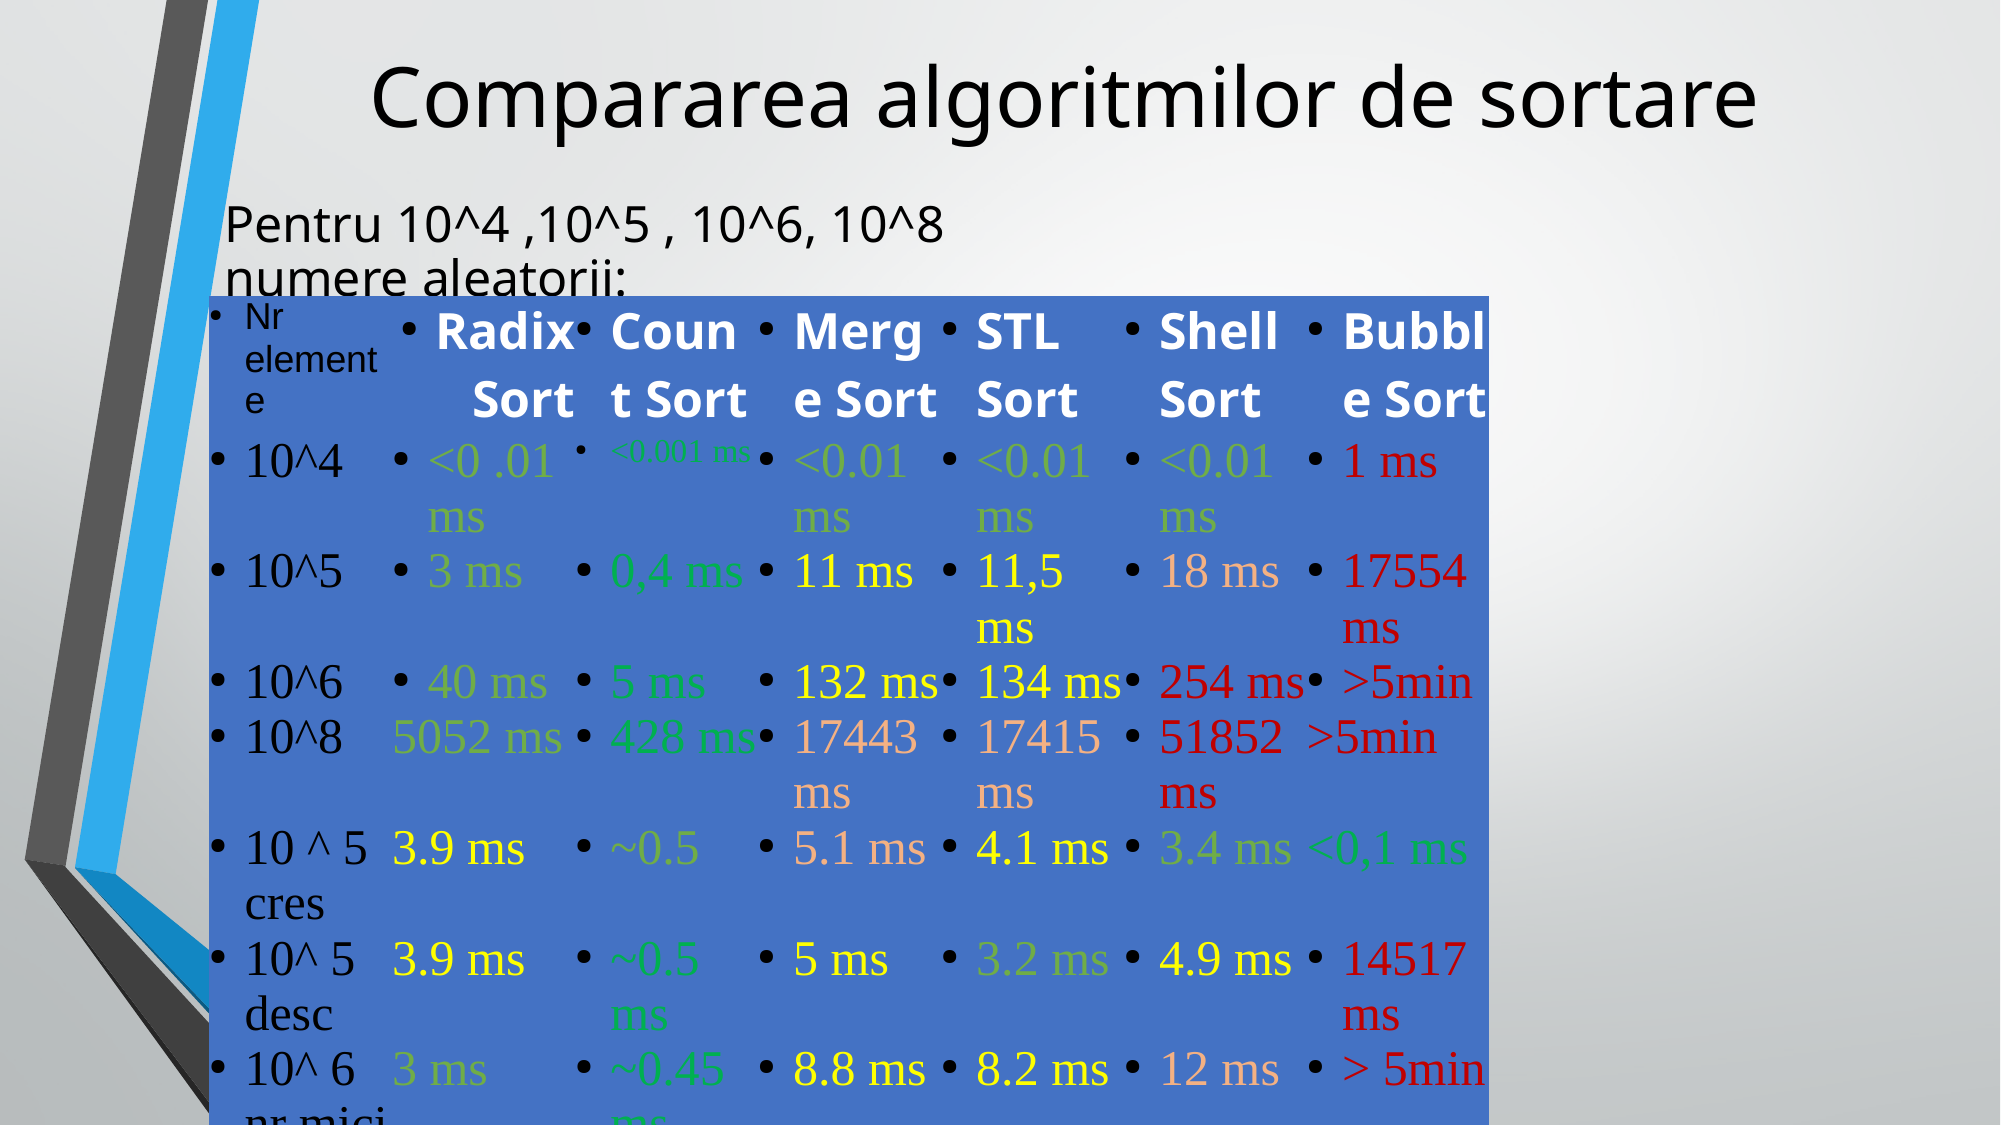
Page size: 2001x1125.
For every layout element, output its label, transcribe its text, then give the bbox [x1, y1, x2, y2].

table_cell 1 ms [1307, 433, 1489, 543]
table_cell <0.01 ms [1124, 433, 1307, 543]
table_cell 0,4 ms [575, 543, 758, 654]
table_cell 3.4 ms [1124, 820, 1307, 930]
table_header Nr elemente [209, 296, 392, 433]
table_cell 5 ms [575, 654, 758, 709]
table_cell <0.001 ms [575, 433, 758, 543]
list Pentru 10^4 ,10^5 , 10^6, 10^8 numere aleatorii: [209, 192, 1016, 296]
table_cell 428 ms [575, 709, 758, 820]
table_cell 5052 ms [392, 709, 575, 820]
table_cell 17415 ms [941, 709, 1124, 820]
table_header STL Sort [941, 296, 1124, 433]
table_cell 4.1 ms [941, 820, 1124, 930]
table_cell >5min [1307, 654, 1489, 709]
table_cell 10^6 [209, 654, 392, 709]
table_cell ~0.45 ms [575, 1041, 758, 1125]
table_cell 5 ms [758, 930, 941, 1041]
table_header Count Sort [575, 296, 758, 433]
table_cell 3 ms [392, 543, 575, 654]
table_cell 10^ 5 desc [209, 930, 392, 1041]
table_cell 18 ms [1124, 543, 1307, 654]
table_cell 132 ms [758, 654, 941, 709]
table_cell ~0.5 [575, 820, 758, 930]
table_header Shell Sort [1124, 296, 1307, 433]
table_cell 8.8 ms [758, 1041, 941, 1125]
table_cell >5min [1307, 709, 1489, 820]
table_cell 5.1 ms [758, 820, 941, 930]
table_cell 4.9 ms [1124, 930, 1307, 1041]
table_cell 3.9 ms [392, 930, 575, 1041]
table_cell 14517 ms [1307, 930, 1489, 1041]
table_cell <0.01 ms [941, 433, 1124, 543]
table_cell 254 ms [1124, 654, 1307, 709]
table_cell 17443 ms [758, 709, 941, 820]
table_cell 10 ^ 5 cres [209, 820, 392, 930]
table_cell ~0.5 ms [575, 930, 758, 1041]
table_cell > 5min [1307, 1041, 1489, 1125]
table_cell 11 ms [758, 543, 941, 654]
table_cell 40 ms [392, 654, 575, 709]
table_cell 3.2 ms [941, 930, 1124, 1041]
table_header Radix Sort [392, 296, 575, 433]
table_cell 17554 ms [1307, 543, 1489, 654]
table_cell 134 ms [941, 654, 1124, 709]
table_cell 8.2 ms [941, 1041, 1124, 1125]
table_cell 10^8 [209, 709, 392, 820]
table_header Merge Sort [758, 296, 941, 433]
table_cell 11,5 ms [941, 543, 1124, 654]
table_cell <0,1 ms [1307, 820, 1489, 930]
title Compararea algoritmilor de sortare [243, 24, 1887, 164]
table_cell <0.01 ms [758, 433, 941, 543]
table_cell 51852 ms [1124, 709, 1307, 820]
table_header Bubble Sort [1307, 296, 1489, 433]
table_cell 10^4 [209, 433, 392, 543]
table_cell <0 .01ms [392, 433, 575, 543]
table_cell 3.9 ms [392, 820, 575, 930]
table_cell 10^5 [209, 543, 392, 654]
table_cell 3 ms [392, 1041, 575, 1125]
table_cell 12 ms [1124, 1041, 1307, 1125]
table_cell 10^ 6 nr mici [209, 1041, 392, 1125]
